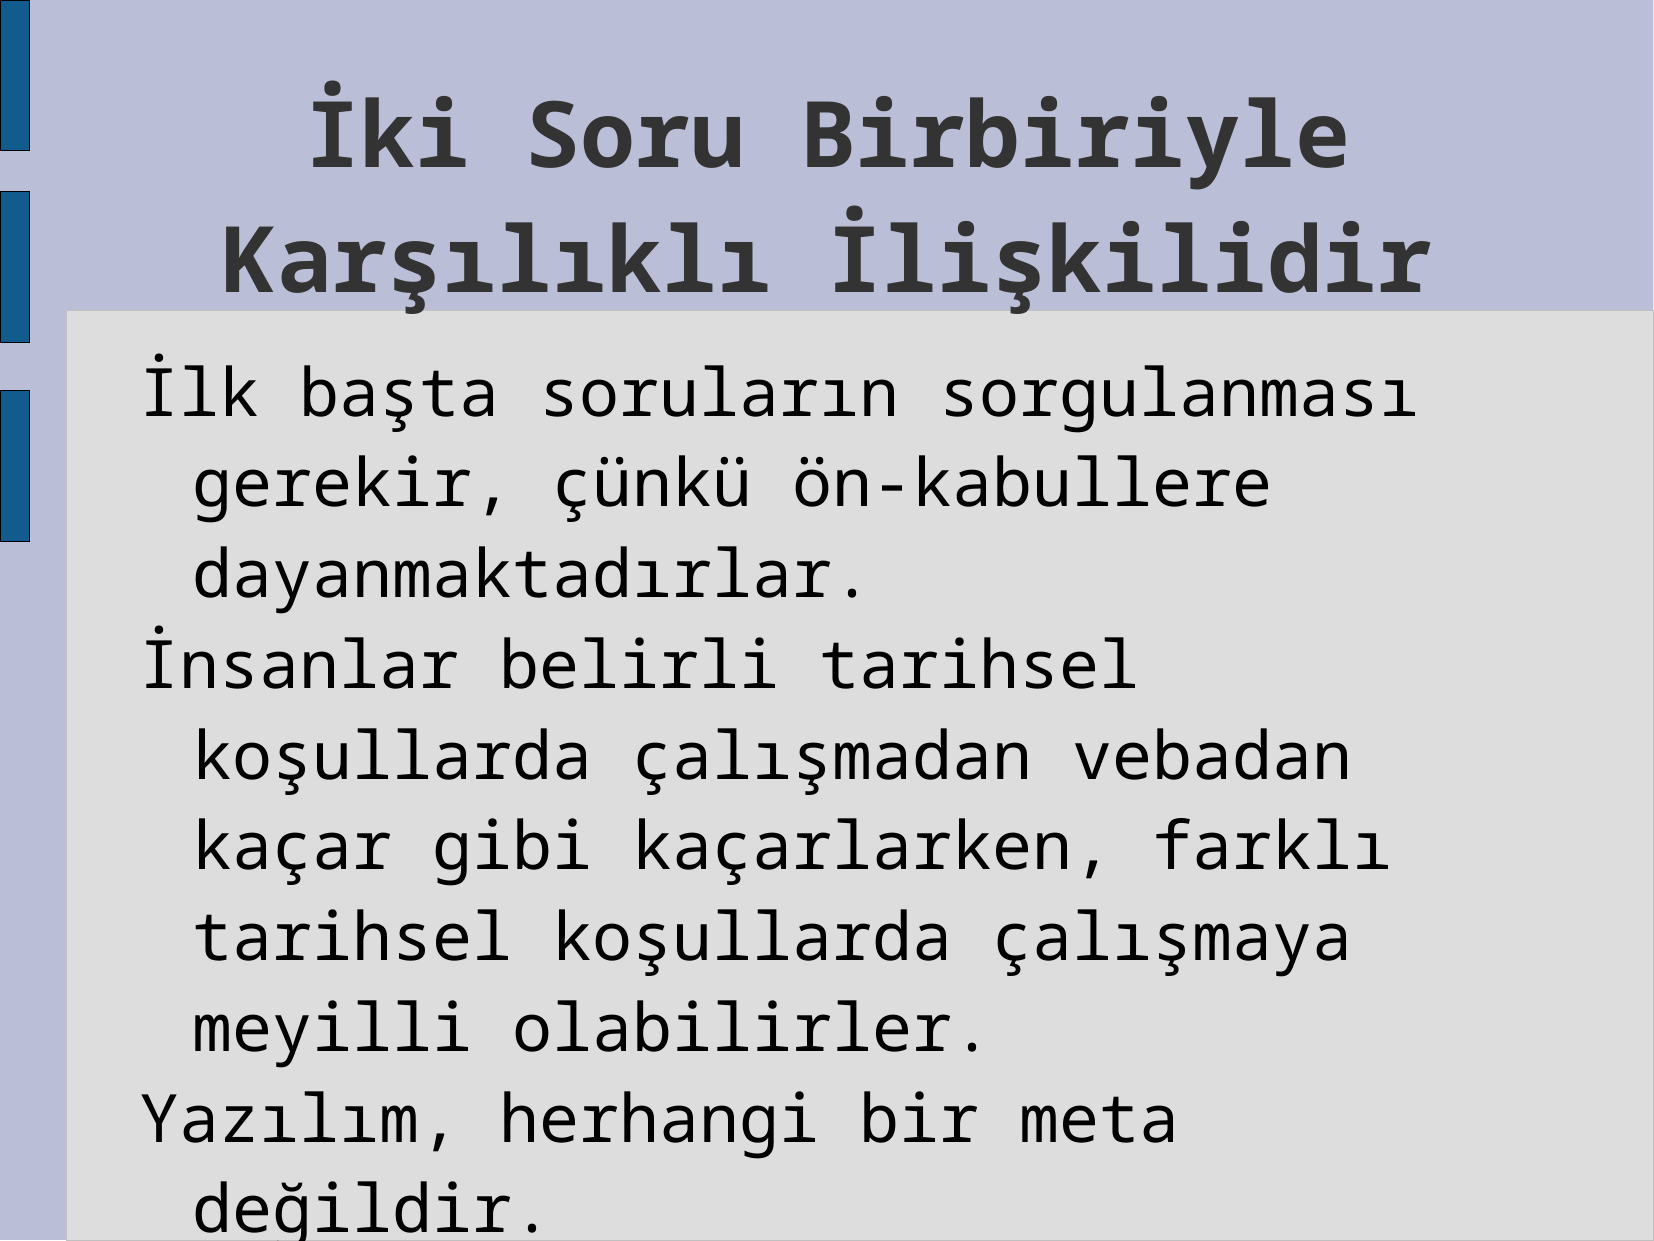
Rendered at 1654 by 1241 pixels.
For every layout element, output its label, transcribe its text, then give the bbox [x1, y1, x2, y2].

title İki Soru Birbiriyle Karşılıklı İlişkilidir [121, 88, 1534, 301]
list İlk başta soruların sorgulanması gerekir, çünkü ön-kabullere dayanmaktadırlar. İnsanlar belirli tarihsel koşullarda çalışmadan vebadan kaçar gibi kaçarlarken, farklı tarihsel koşullarda çalışmaya meyilli olabilirler. Yazılım, herhangi bir meta değildir. [121, 344, 1534, 1127]
